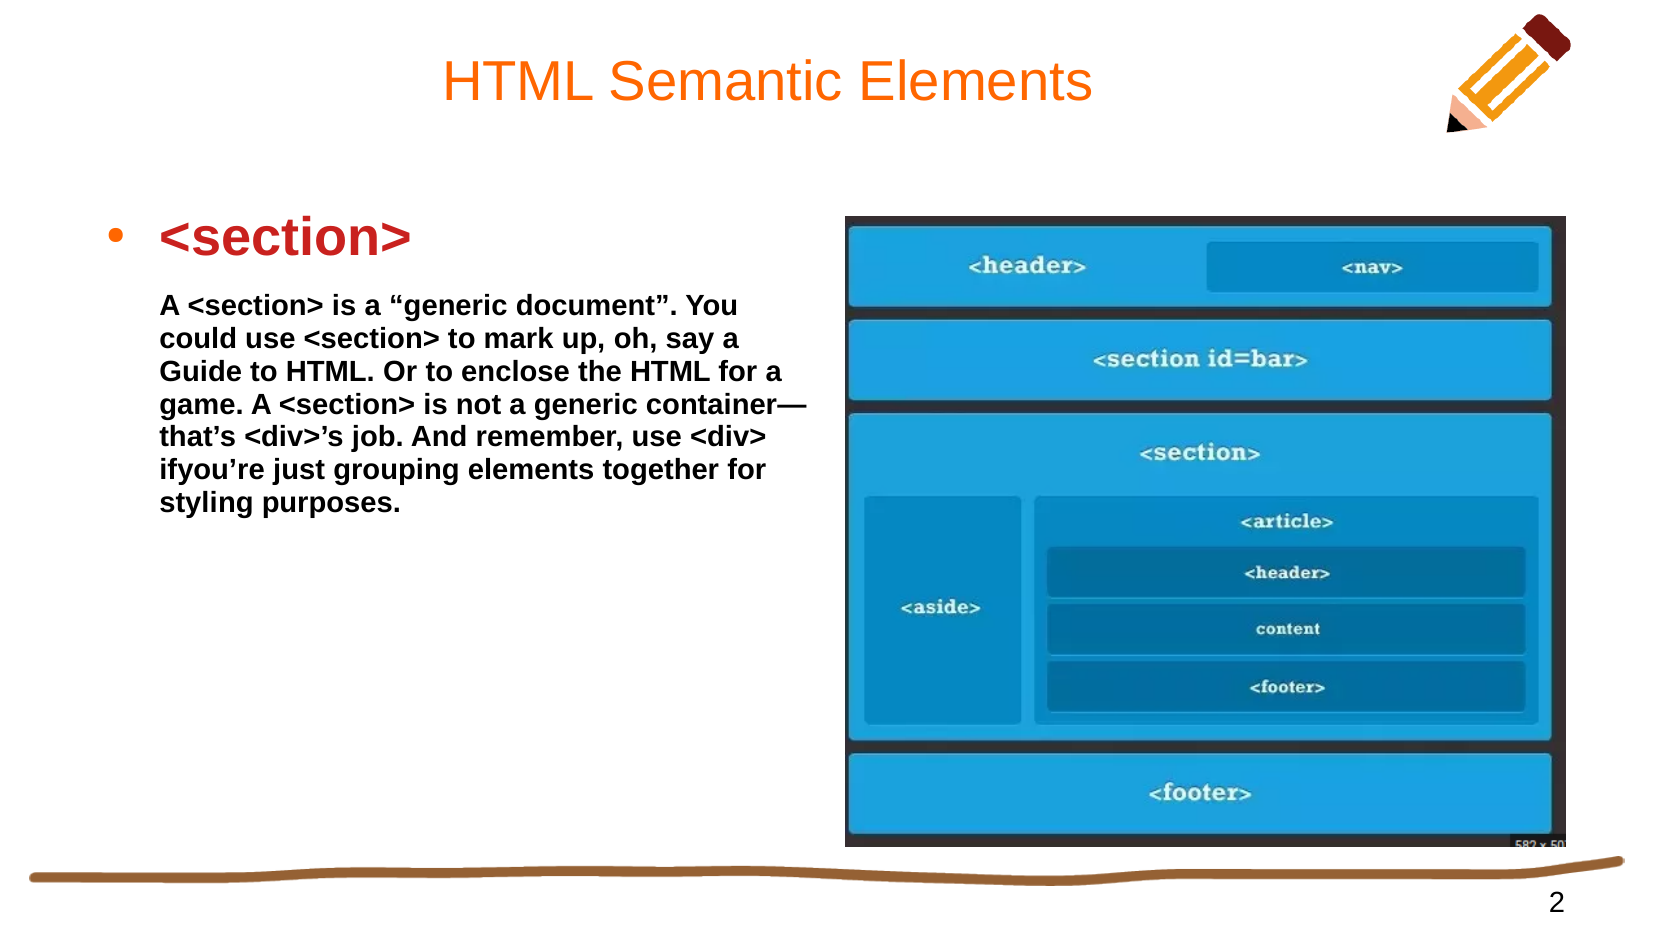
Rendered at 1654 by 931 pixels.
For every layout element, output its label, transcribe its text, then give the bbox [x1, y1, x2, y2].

picture [1446, 14, 1571, 133]
title HTML Semantic Elements [88, 29, 1447, 133]
picture [29, 856, 1625, 886]
picture [845, 216, 1566, 847]
list <section> A <section> is a “generic document”. You could use <section> to mark up, oh, say a Guide to HTML. Or to enclose the HTML for a game. A <section> is not a generic container—that’s <div>’s job. And remember, use <div> ifyou’re just grouping elements together for styling purposes. [88, 206, 809, 857]
